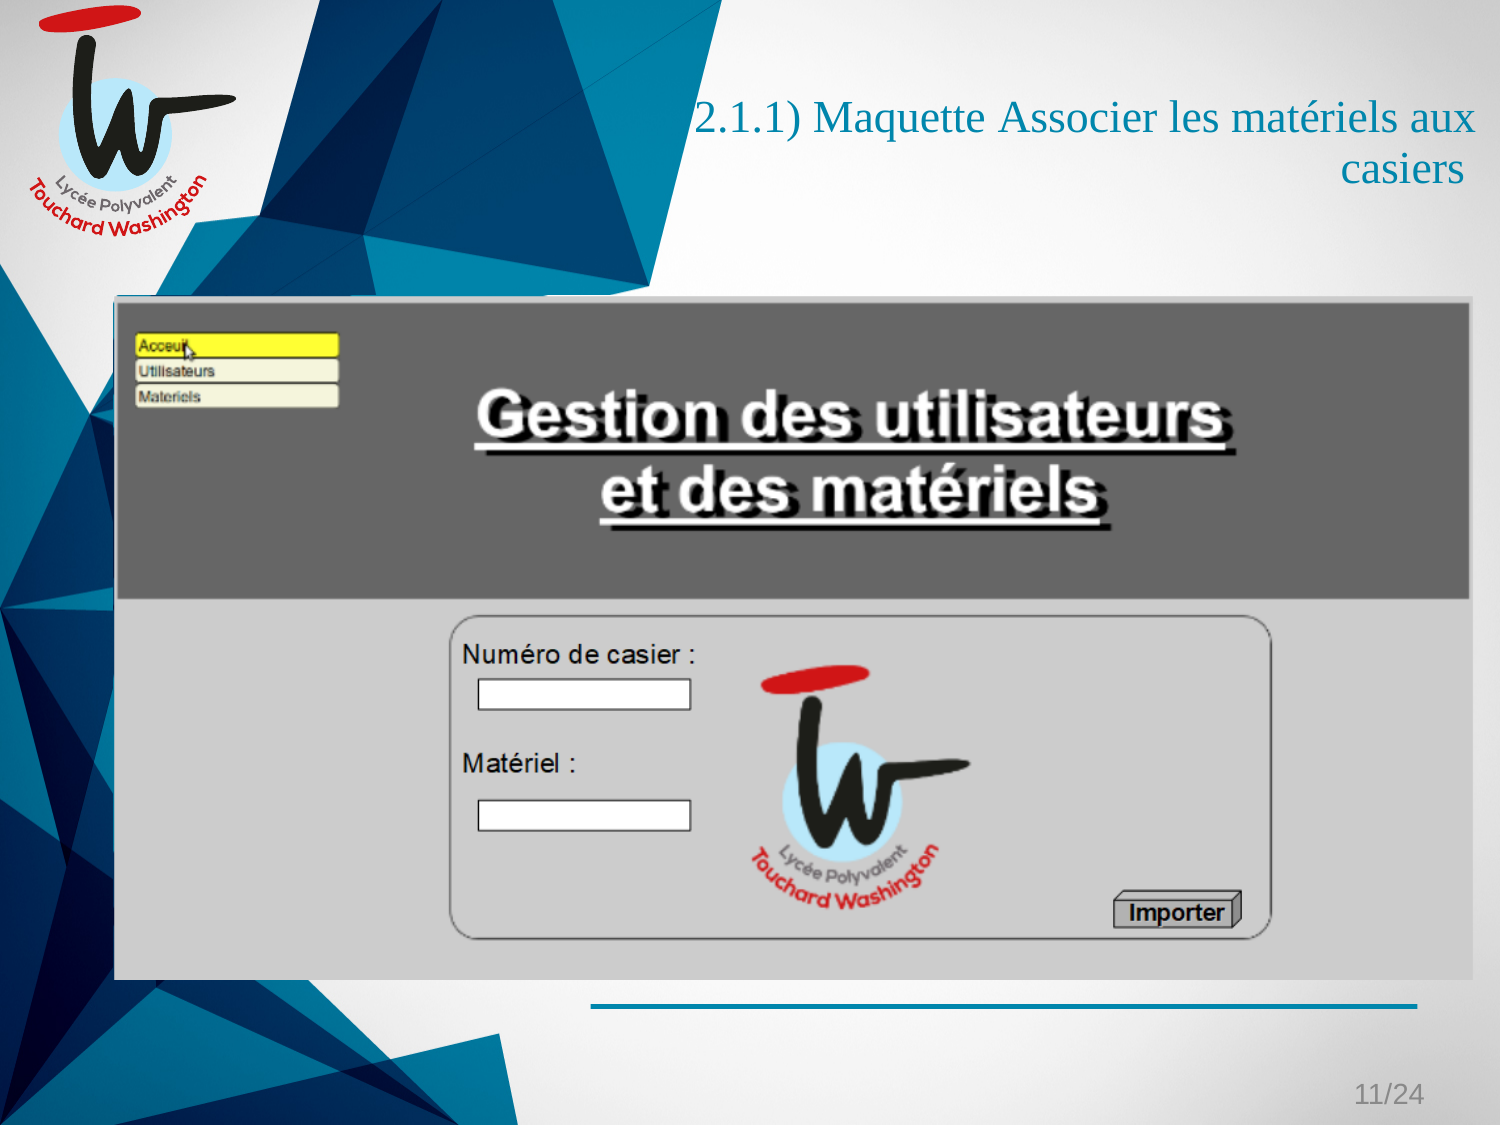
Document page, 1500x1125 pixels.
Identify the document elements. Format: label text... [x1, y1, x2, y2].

title 2.1.1) Maquette Associer les matériels aux casiers [679, 48, 1477, 237]
picture [0, 0, 1500, 1125]
